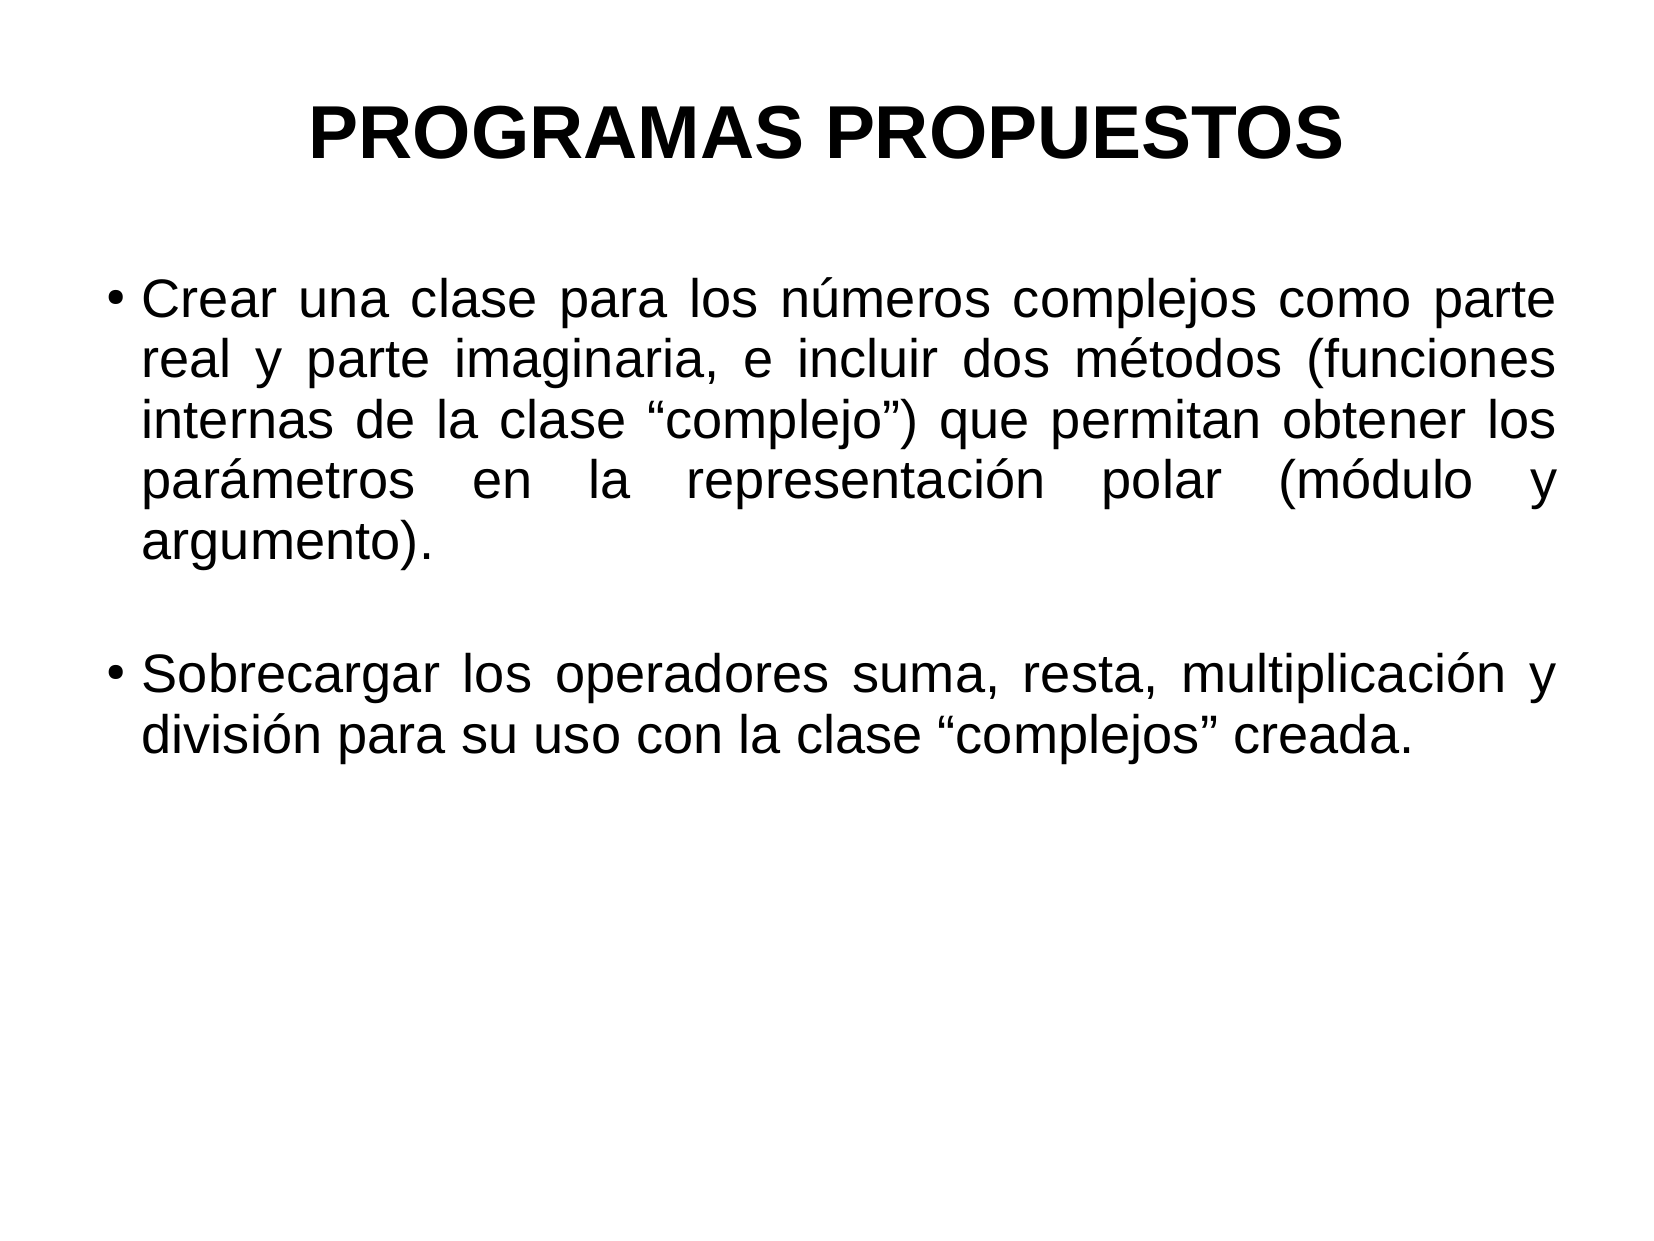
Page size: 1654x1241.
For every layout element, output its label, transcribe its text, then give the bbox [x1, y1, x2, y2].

text_box Crear una clase para los números complejos como parte real y parte imaginaria, e incluir dos métodos (funciones internas de la clase “complejo”) que permitan obtener los parámetros en la representación polar (módulo y argumento). Sobrecargar los operadores suma, resta, multiplicación y división para su uso con la clase “complejos” creada. [106, 268, 1560, 1177]
title PROGRAMAS PROPUESTOS [82, 29, 1571, 237]
